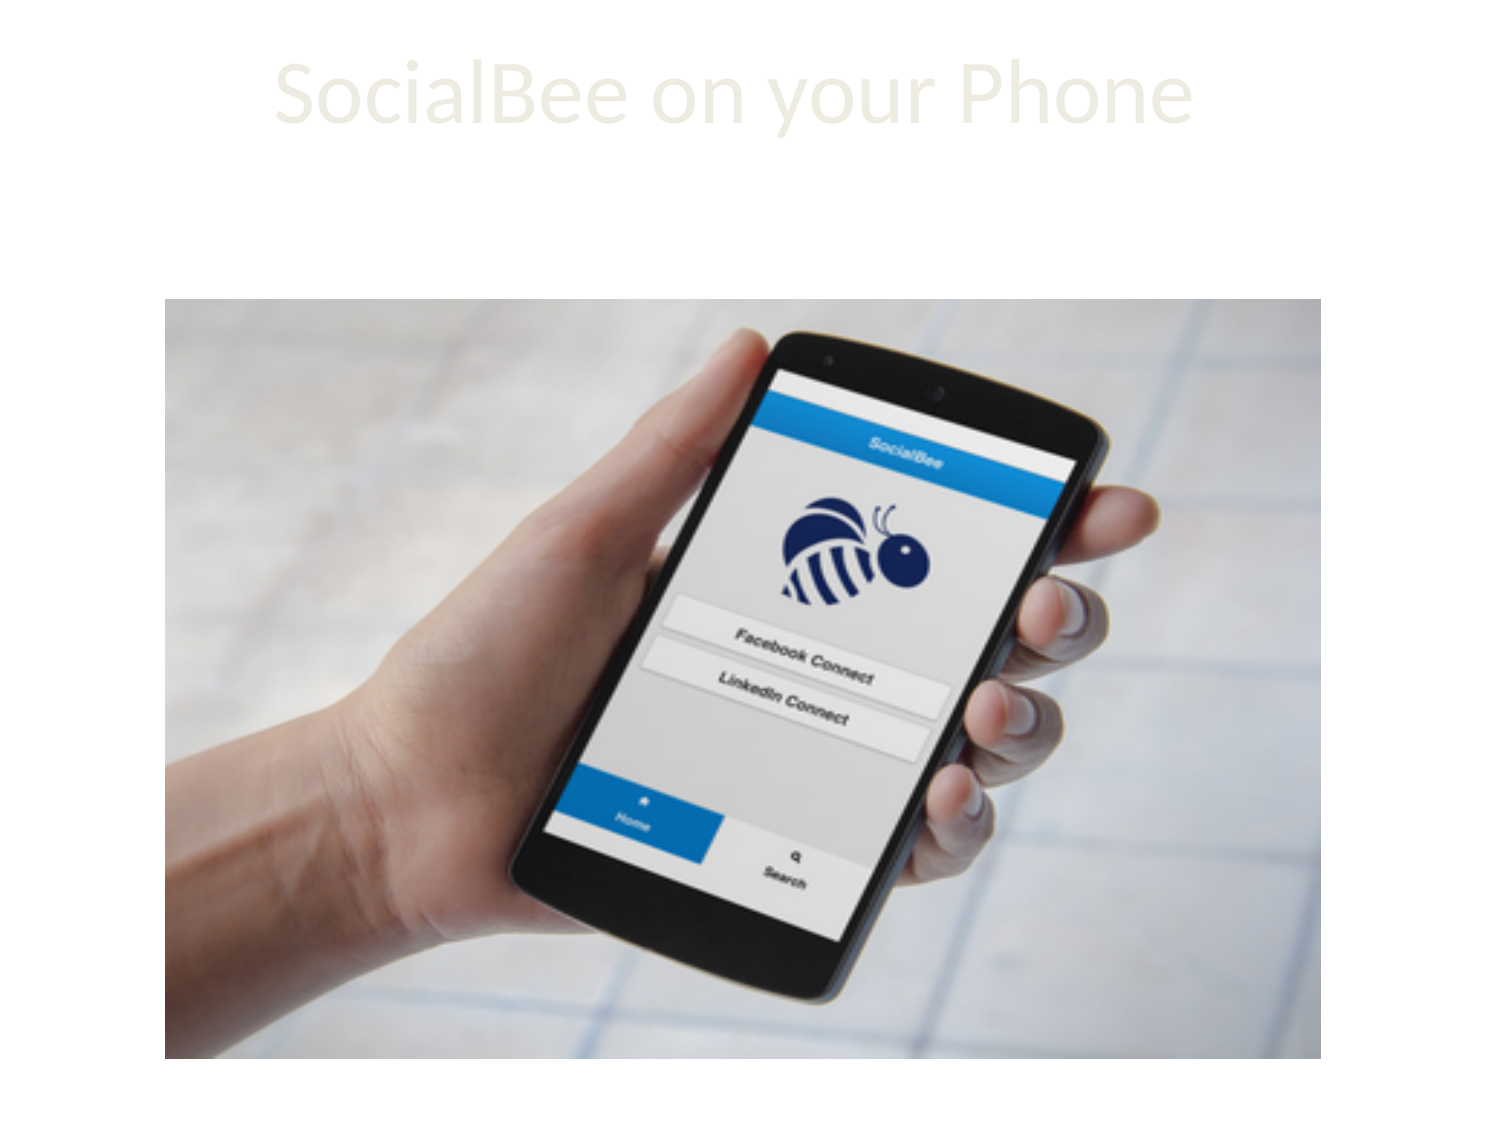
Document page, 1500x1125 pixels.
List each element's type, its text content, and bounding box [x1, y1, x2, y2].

text_box SocialBee on your Phone [87, 24, 1363, 188]
picture [165, 299, 1321, 1059]
